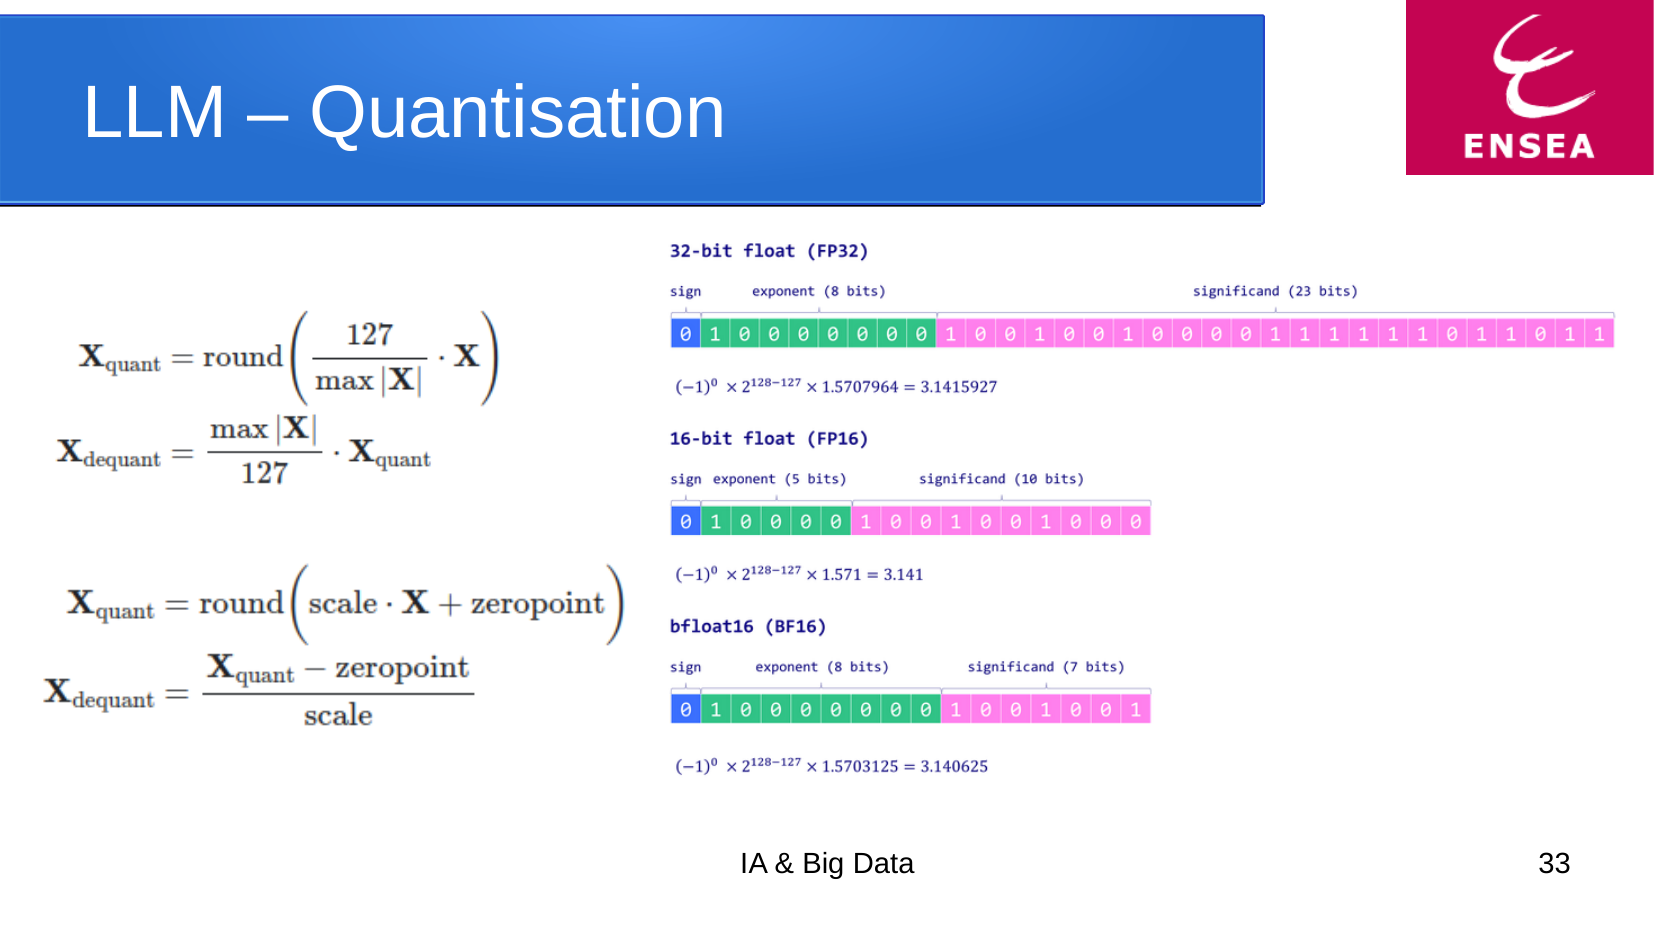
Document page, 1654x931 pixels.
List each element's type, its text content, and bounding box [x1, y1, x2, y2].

title LLM – Quantisation [82, 35, 1235, 189]
picture [35, 232, 1638, 792]
picture [1406, 0, 1654, 175]
picture [11, 293, 526, 495]
